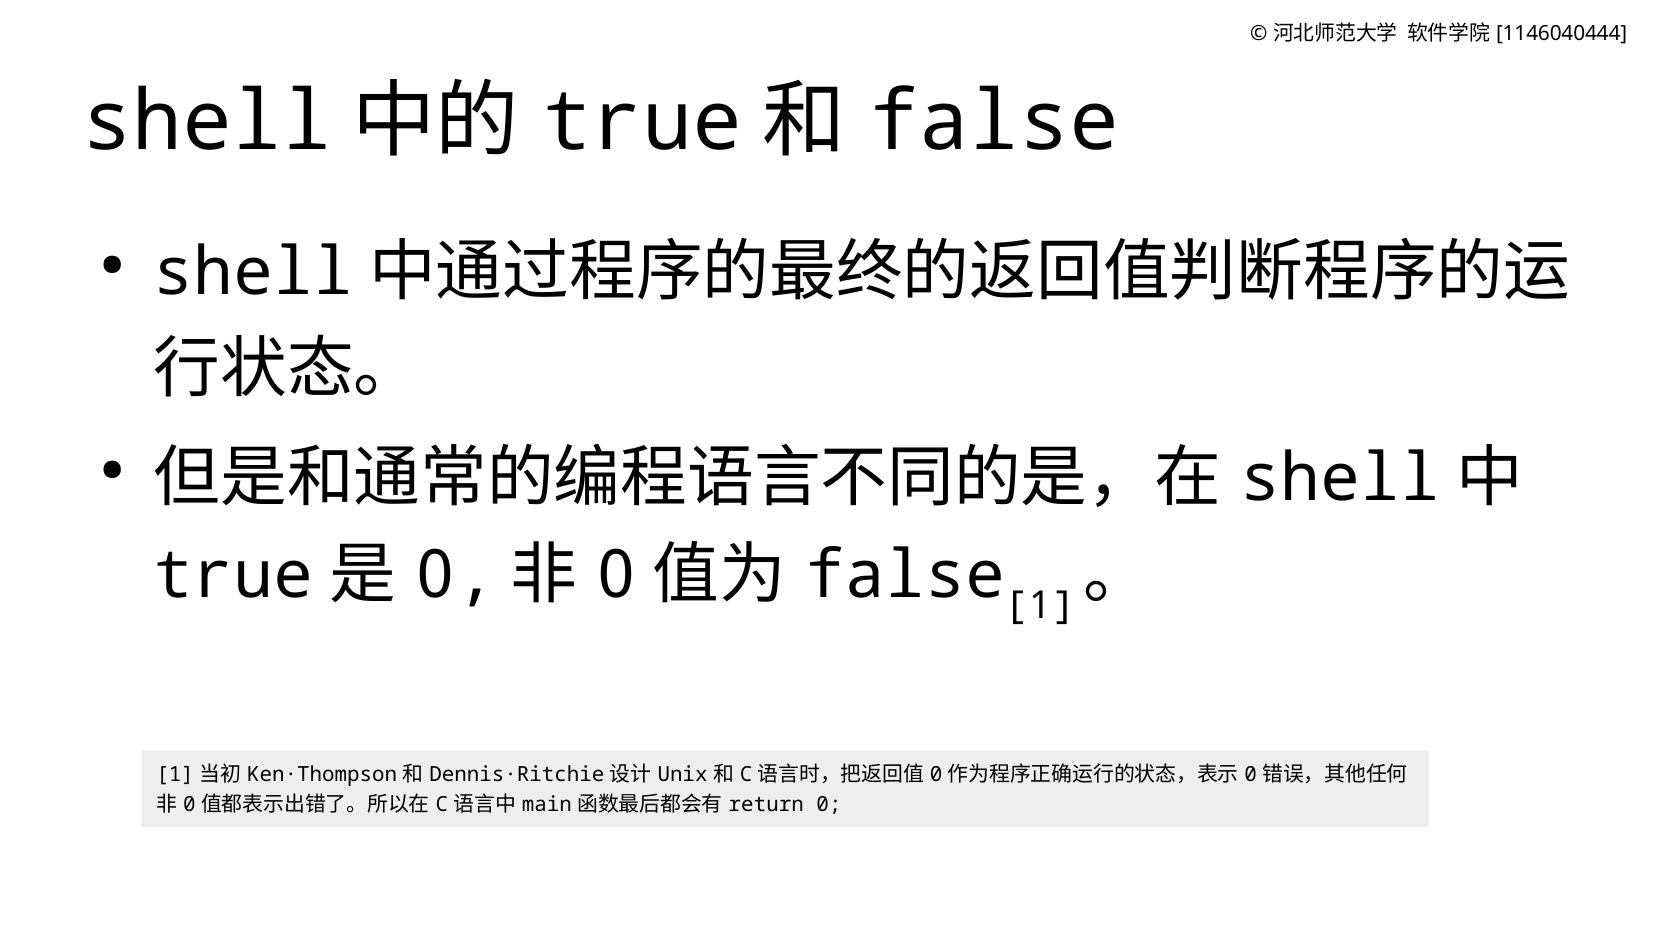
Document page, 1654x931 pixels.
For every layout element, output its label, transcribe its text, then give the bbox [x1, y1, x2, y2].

text_box [1]当初Ken·Thompson和Dennis·Ritchie设计Unix和C语言时，把返回值0作为程序正确运行的状态，表示0错误，其他任何非0值都表示出错了。所以在C语言中main函数最后都会有return 0; [141, 750, 1430, 827]
title shell中的true和false [82, 37, 1571, 189]
list shell中通过程序的最终的返回值判断程序的运行状态。 但是和通常的编程语言不同的是，在shell中true是0,非0值为false[1]。 [82, 217, 1571, 827]
